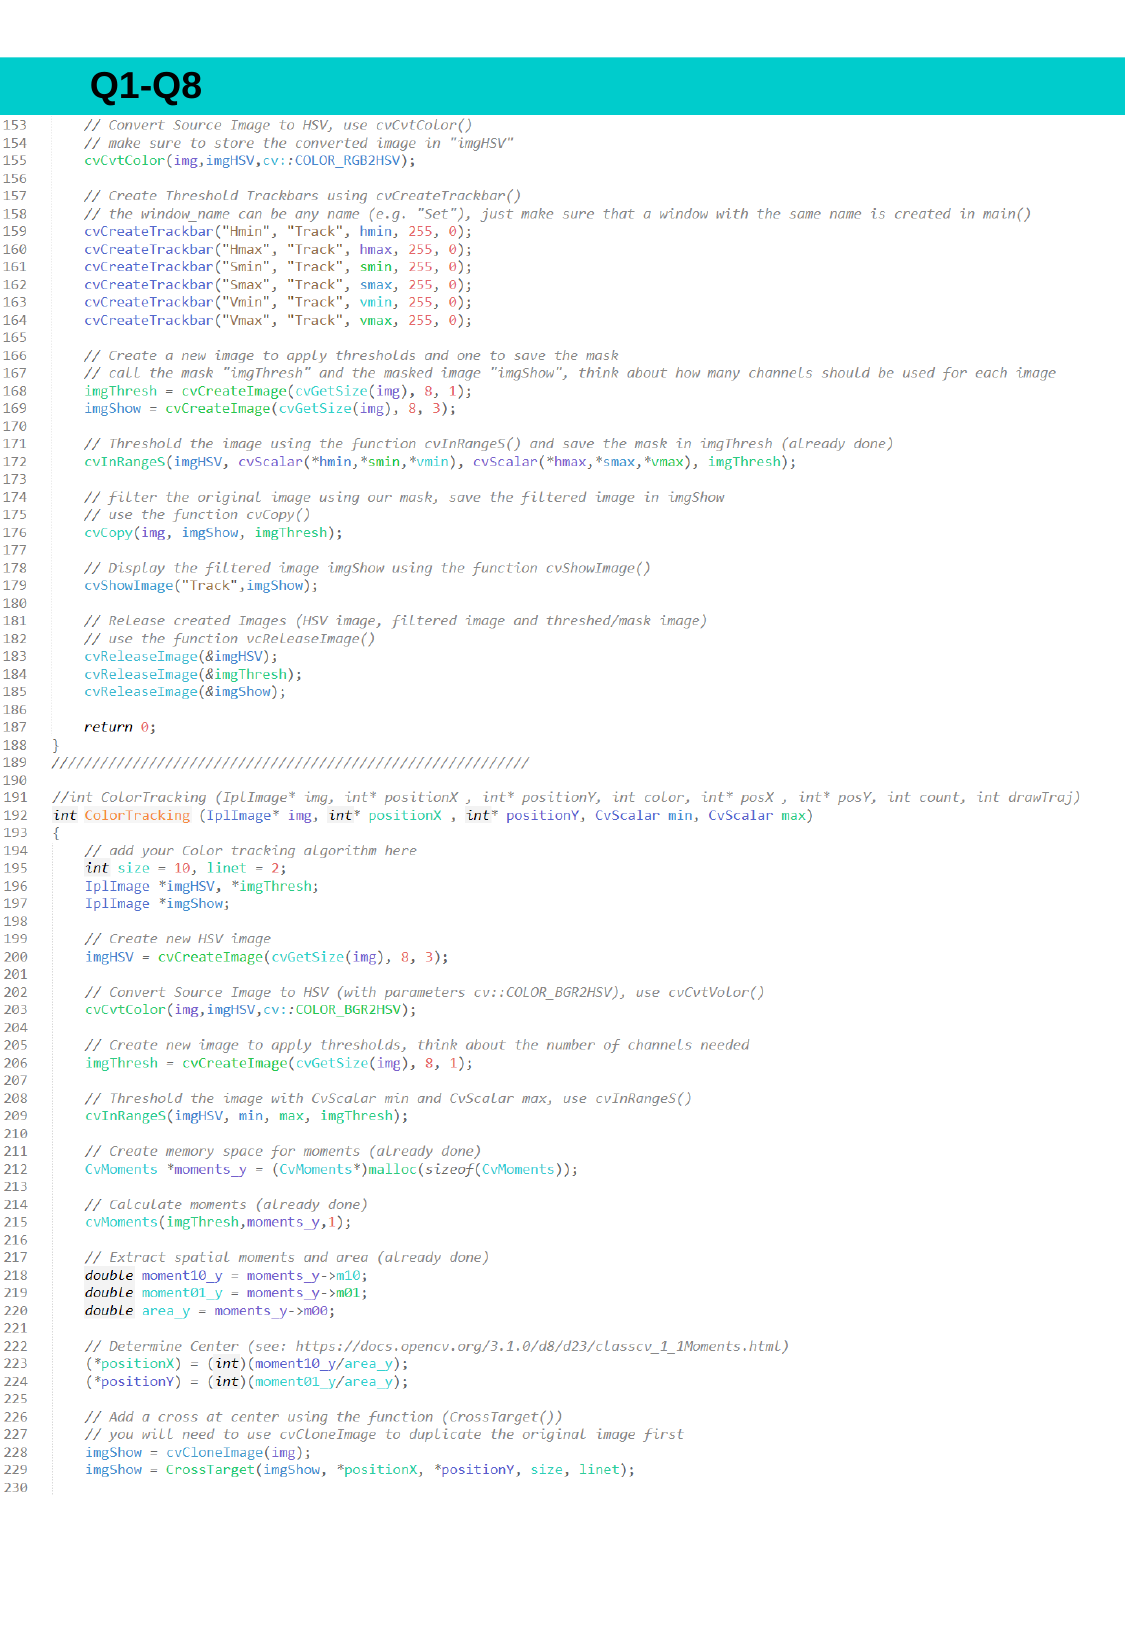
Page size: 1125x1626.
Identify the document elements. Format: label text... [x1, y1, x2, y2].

picture [0, 115, 1125, 787]
text_box Q1-Q8 [0, 57, 1125, 115]
picture [0, 788, 1125, 1495]
